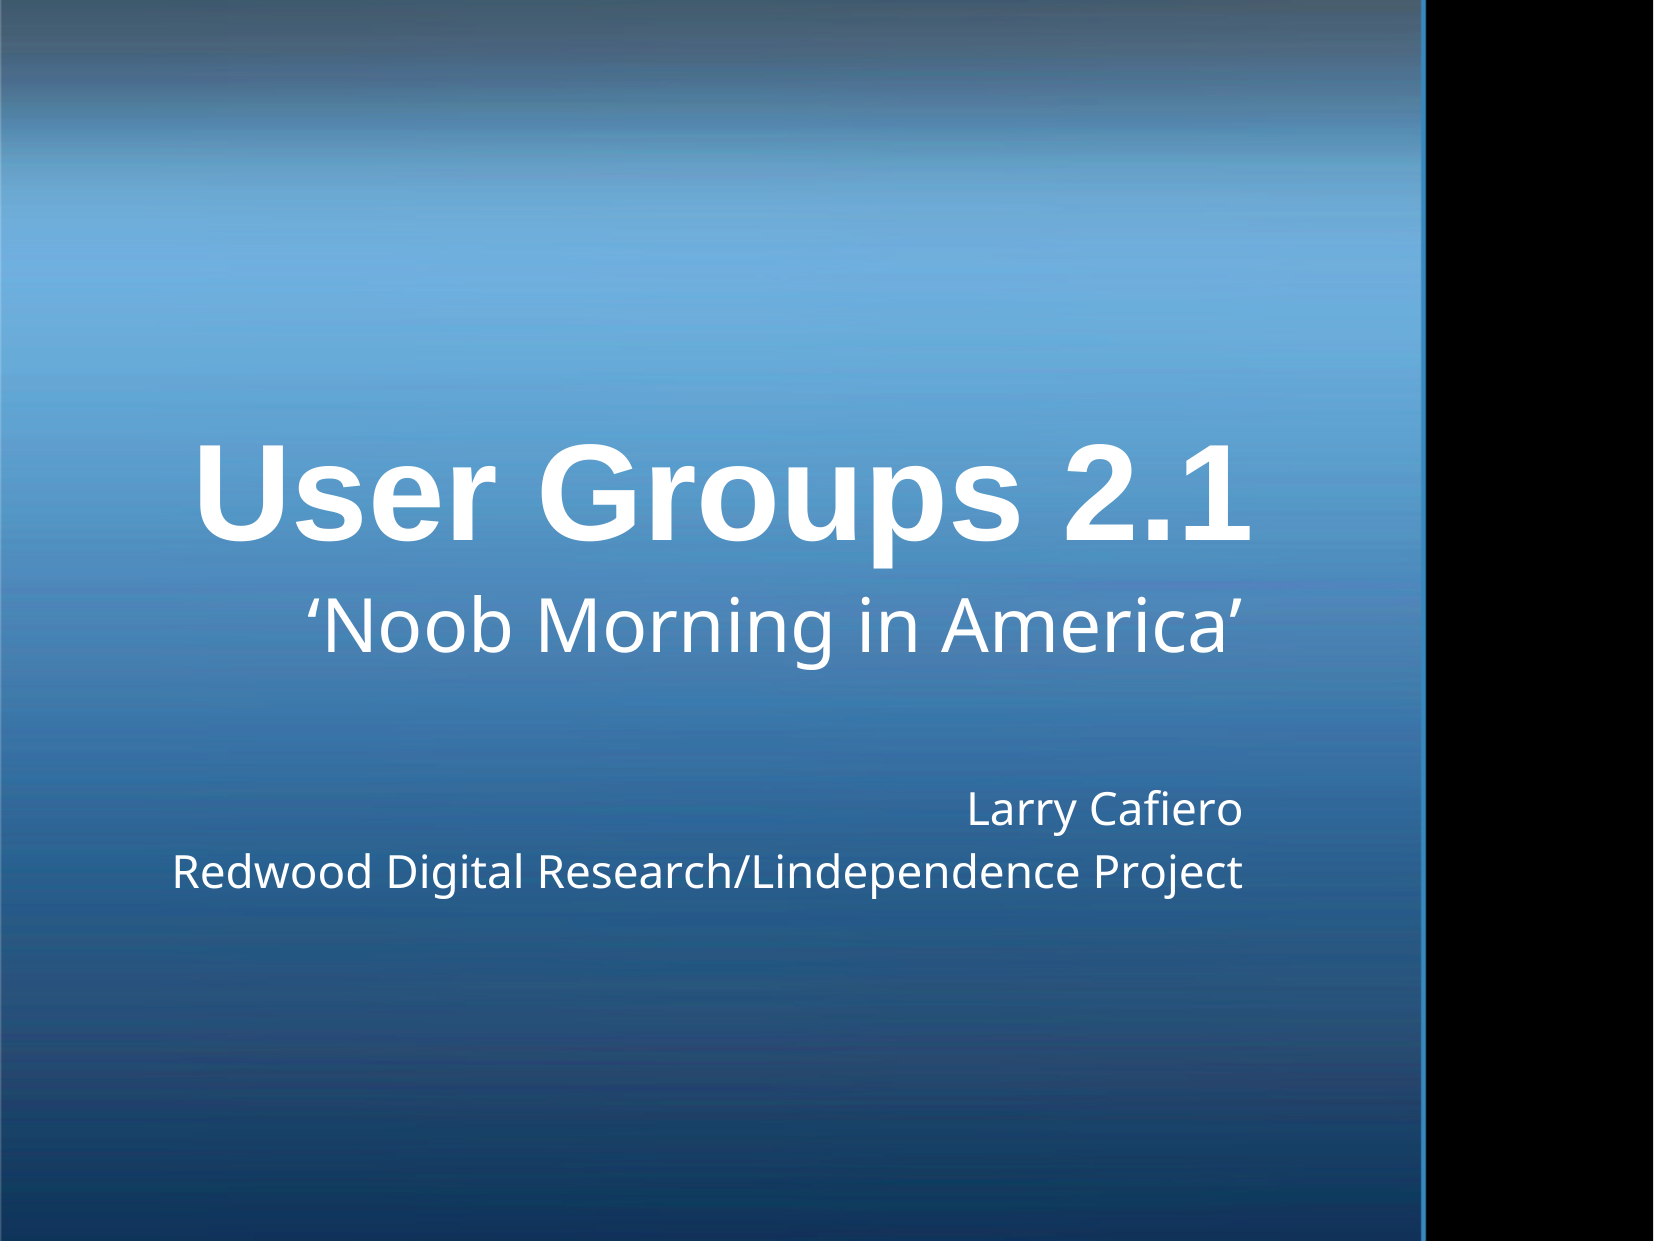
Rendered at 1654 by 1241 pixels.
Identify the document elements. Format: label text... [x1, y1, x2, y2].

picture [1146, 878, 1160, 885]
picture [324, 878, 338, 885]
title User Groups 2.1 [0, 388, 1448, 597]
picture [957, 878, 970, 885]
picture [821, 878, 834, 885]
picture [394, 878, 410, 884]
picture [0, 0, 1654, 1241]
picture [296, 878, 310, 885]
picture [493, 878, 505, 885]
picture [352, 878, 365, 885]
picture [644, 878, 656, 885]
picture [437, 878, 450, 885]
picture [876, 878, 889, 885]
title ‘Noob Morning in America’ Larry Cafiero Redwood Digital Research/Lindependence Project [75, 596, 1244, 878]
picture [232, 878, 245, 885]
